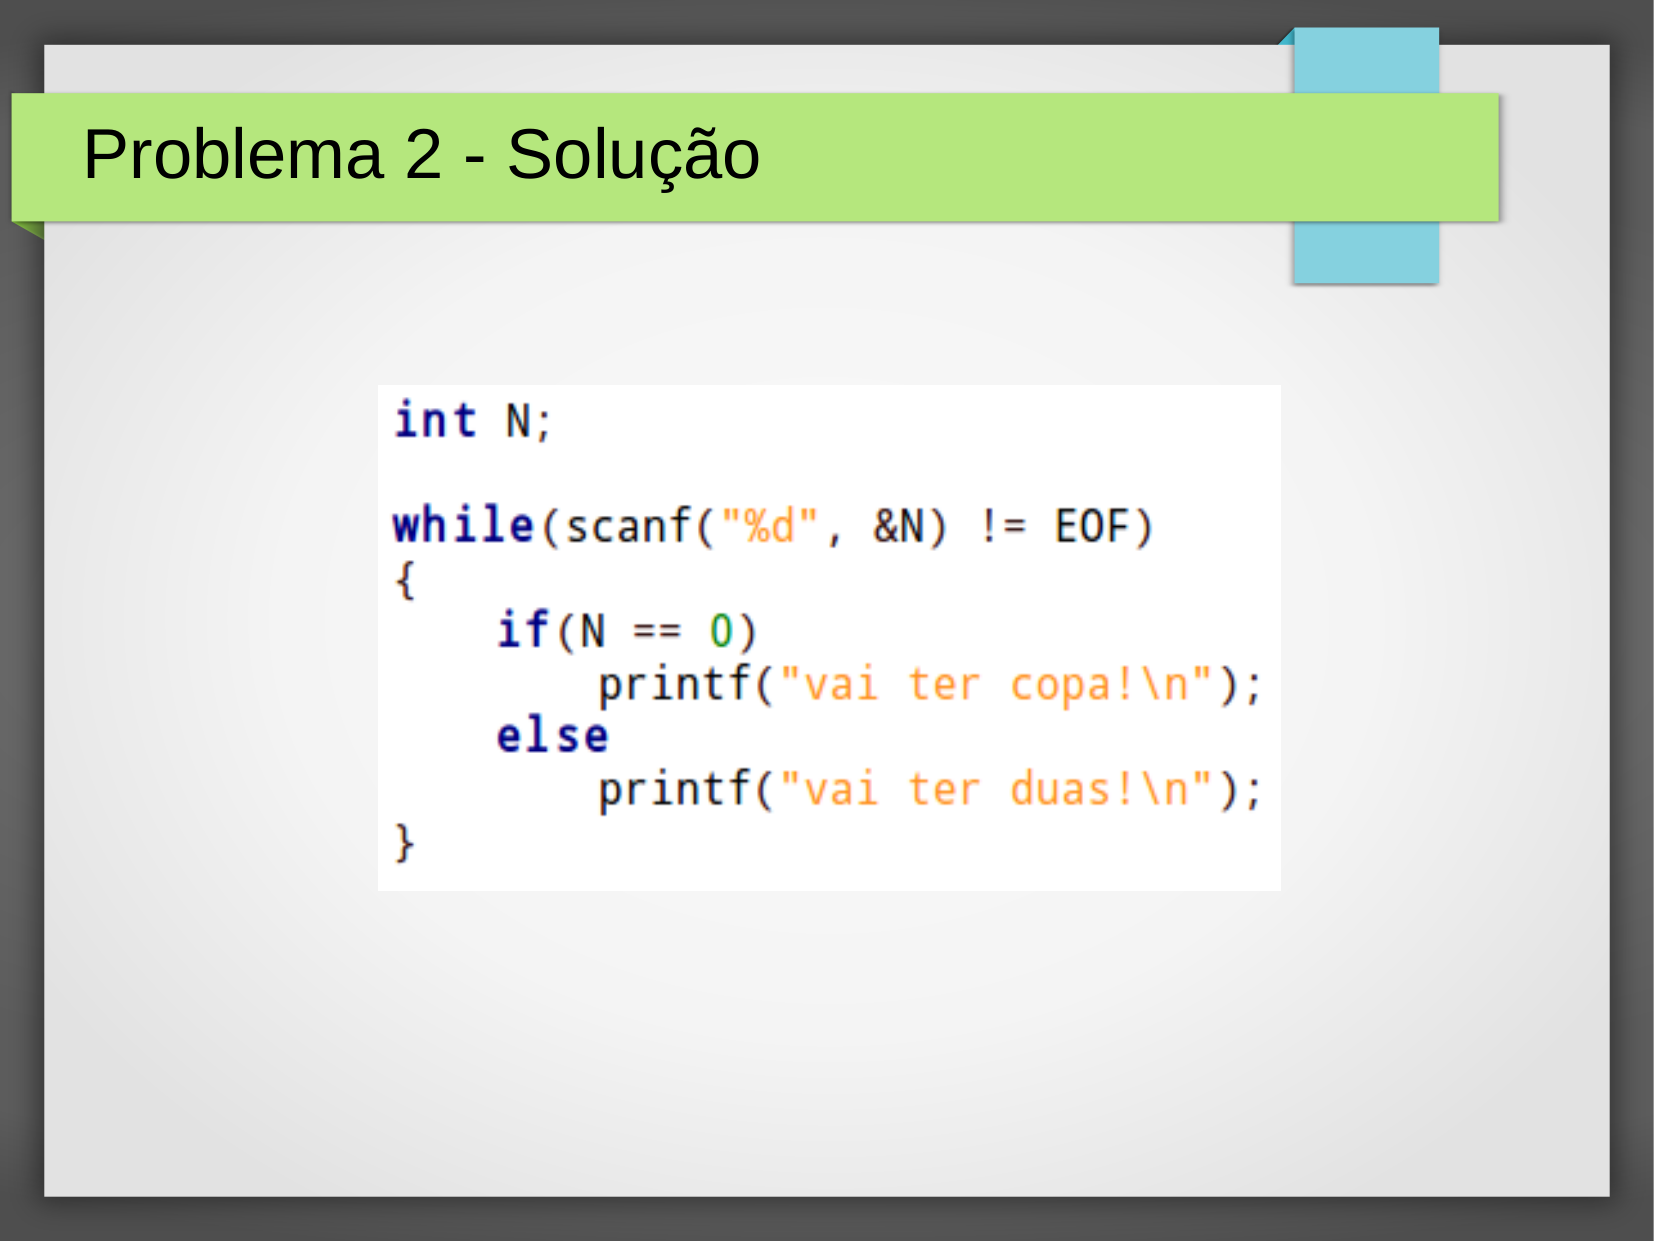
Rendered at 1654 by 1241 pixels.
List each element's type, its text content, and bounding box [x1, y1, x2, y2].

title Problema 2 - Solução [82, 94, 1264, 213]
picture [0, 0, 1654, 1241]
